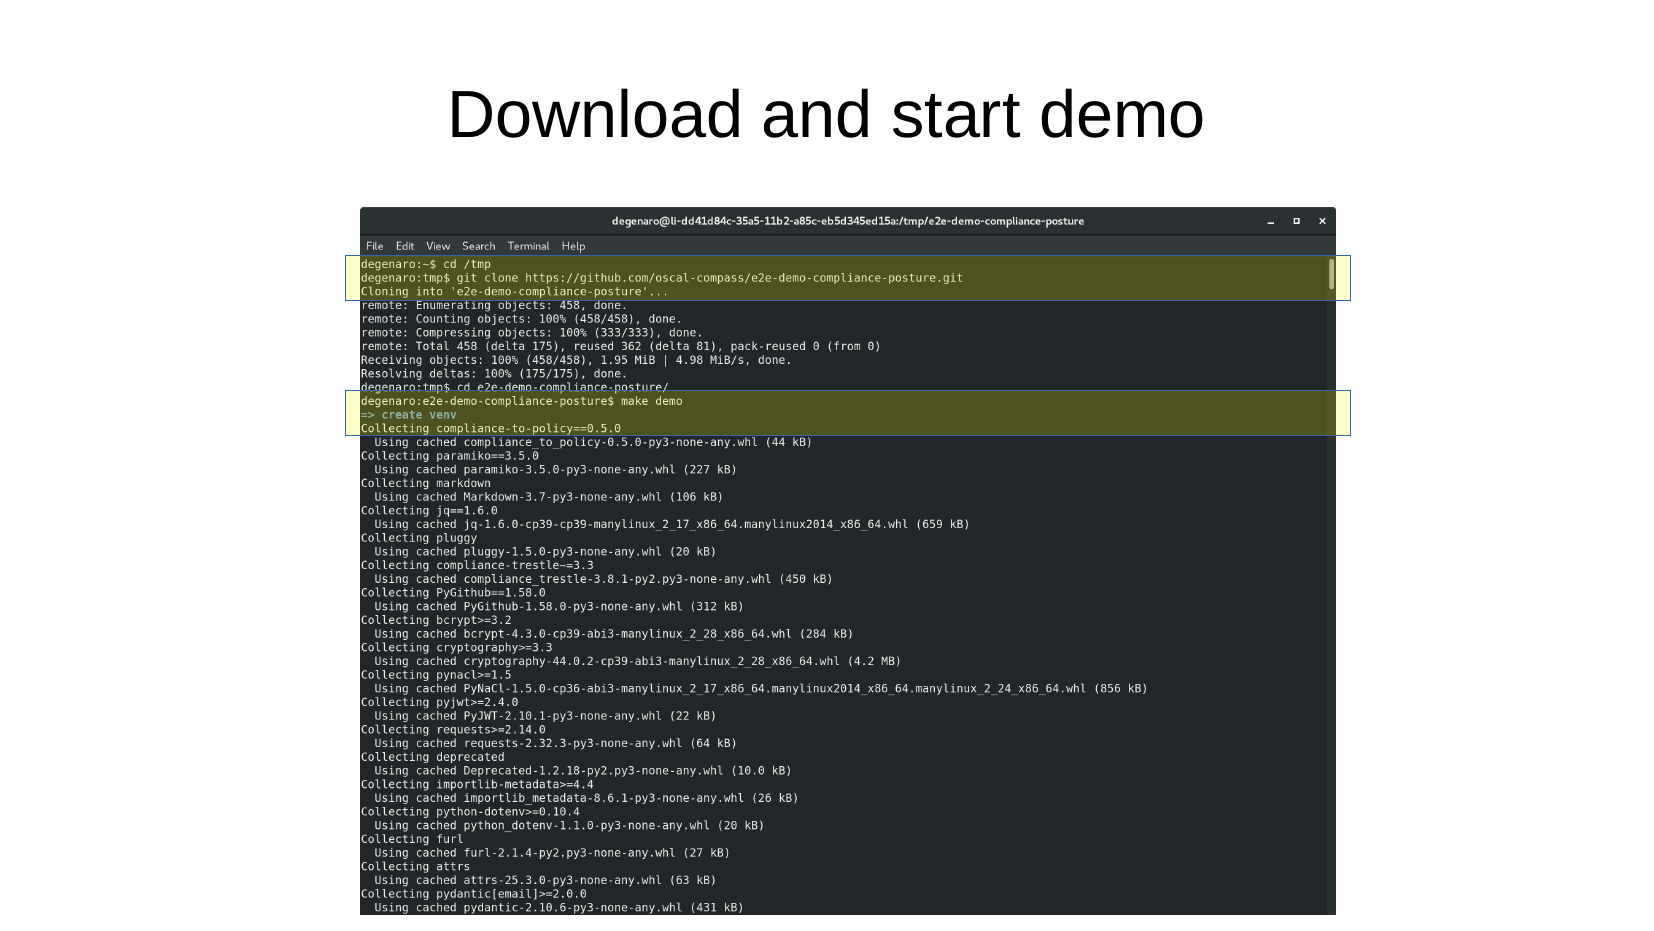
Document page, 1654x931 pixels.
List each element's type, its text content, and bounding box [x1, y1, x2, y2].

title Download and start demo [82, 37, 1571, 193]
picture [360, 436, 1336, 916]
text_box [345, 390, 1351, 436]
text_box [345, 255, 1351, 301]
picture [360, 301, 1336, 390]
picture [360, 207, 1336, 255]
